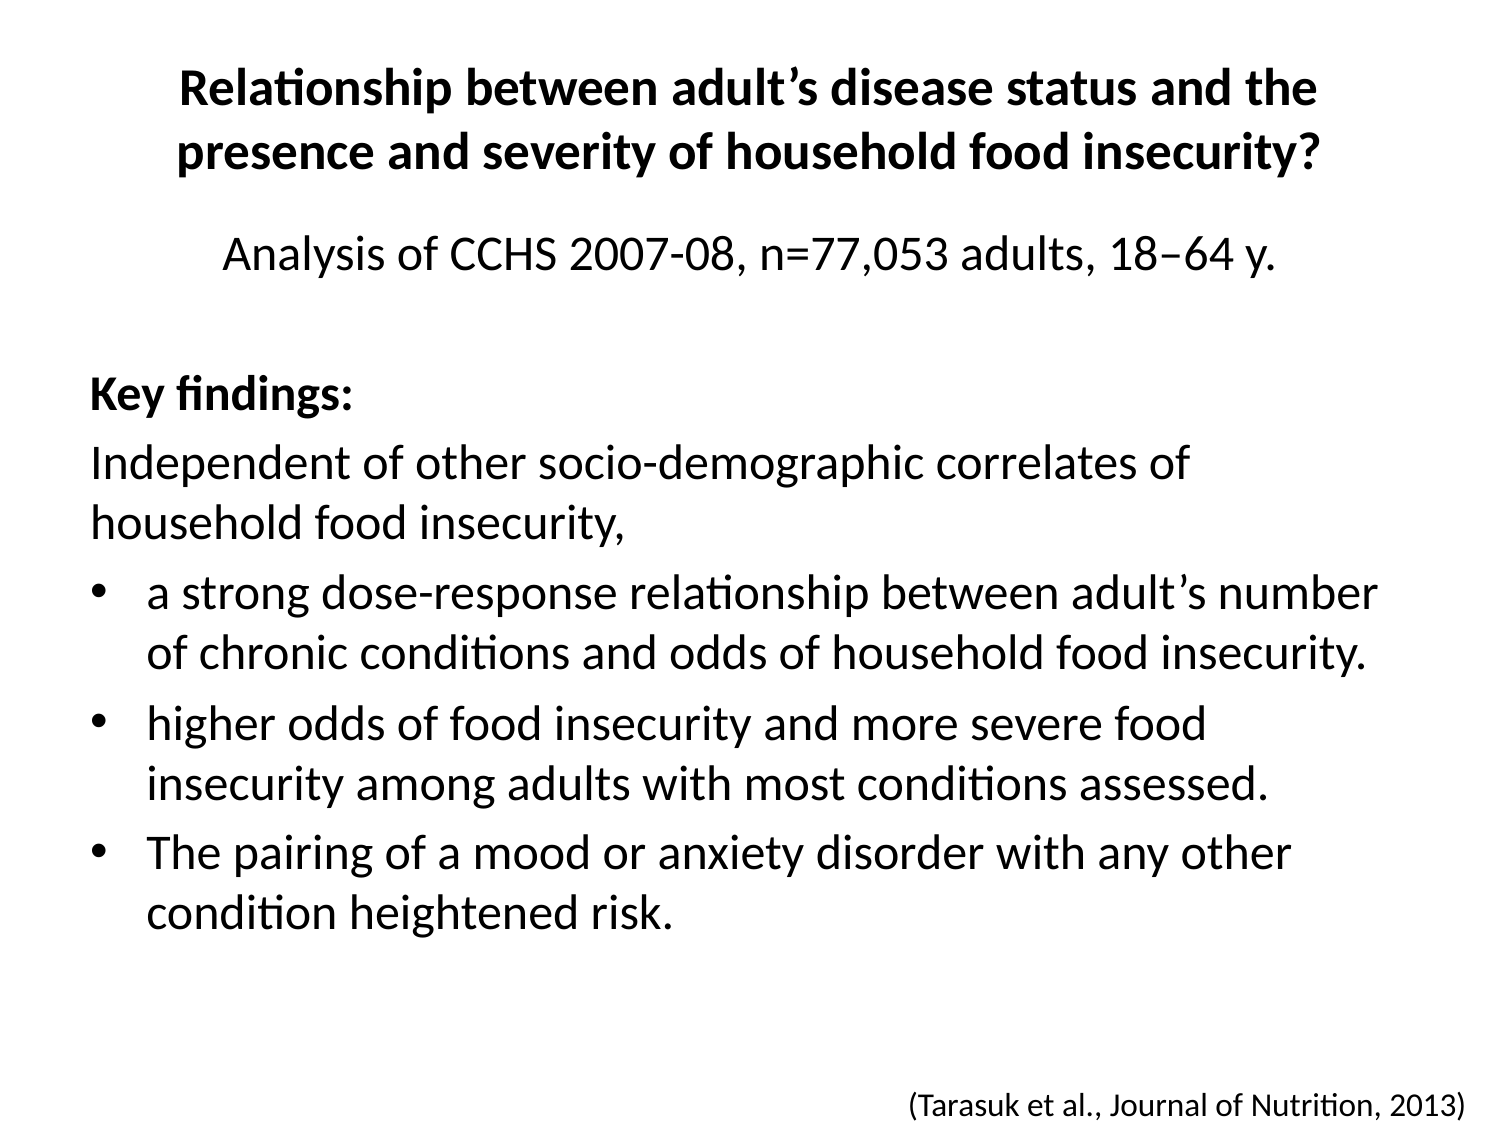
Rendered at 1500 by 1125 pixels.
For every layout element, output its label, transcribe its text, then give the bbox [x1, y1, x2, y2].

text_box (Tarasuk et al., Journal of Nutrition, 2013) [800, 1075, 1500, 1125]
title Relationship between adult’s disease status and the presence and severity of household food insecurity? [75, 45, 1425, 188]
list Analysis of CCHS 2007-08, n=77,053 adults, 18–64 y. Key findings: Independent of other socio-demographic correlates of household food insecurity, a strong dose-response relationship between adult’s number of chronic conditions and odds of household food insecurity. higher odds of food insecurity and more severe food insecurity among adults with most conditions assessed. The pairing of a mood or anxiety disorder with any other condition heightened risk. [75, 212, 1425, 1050]
